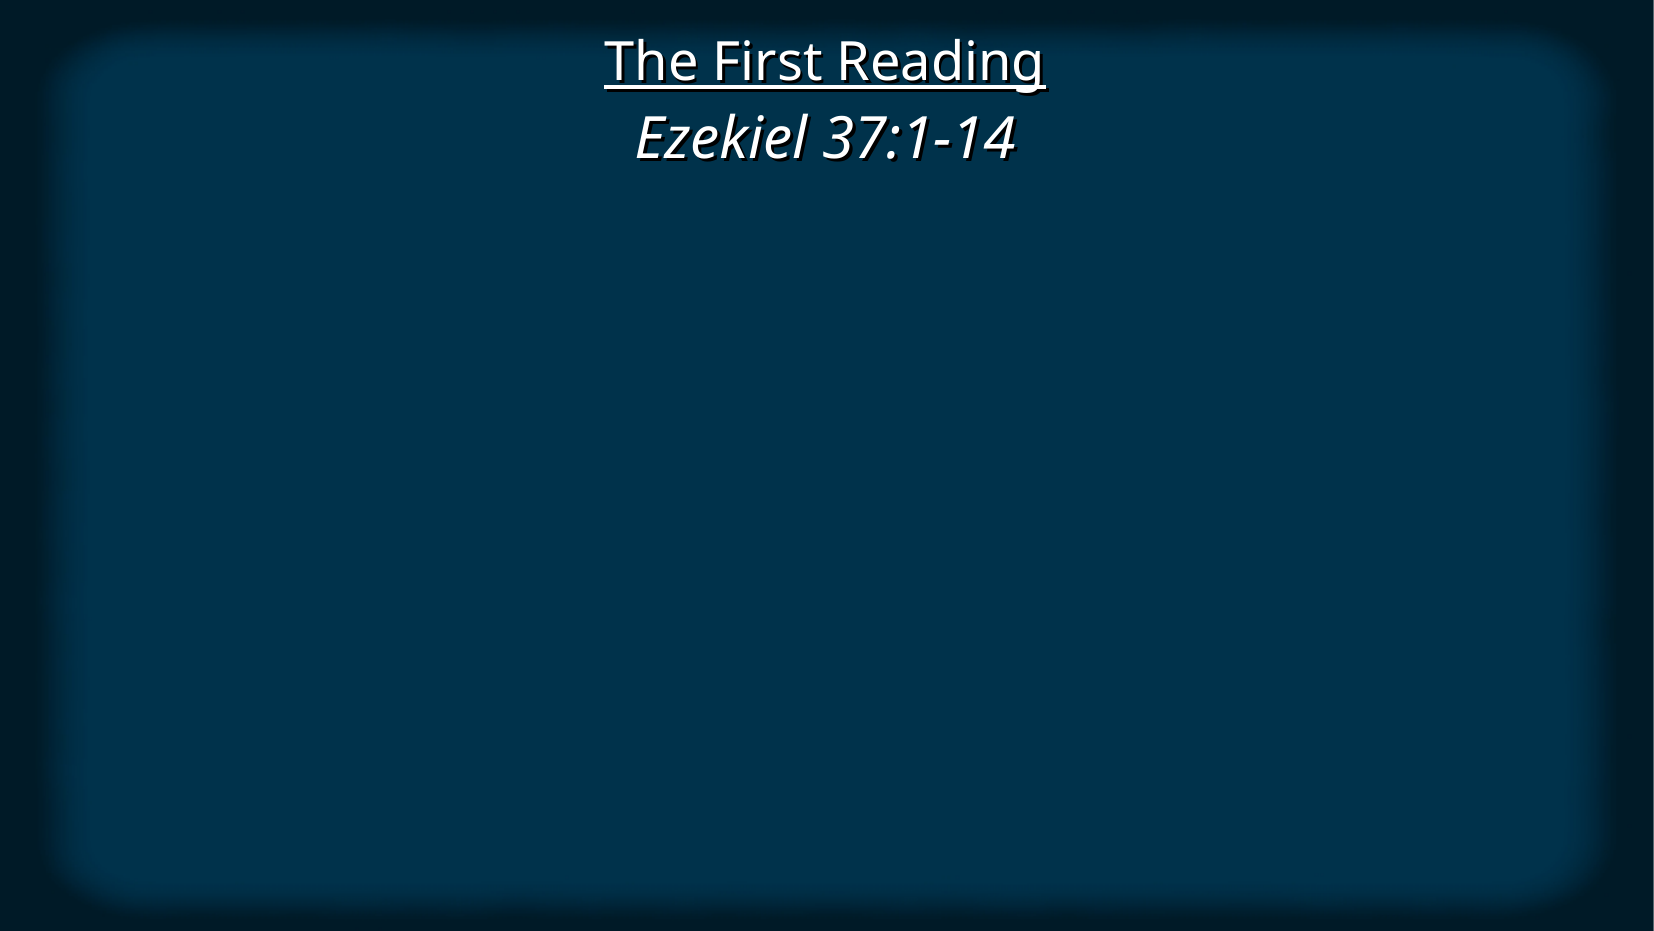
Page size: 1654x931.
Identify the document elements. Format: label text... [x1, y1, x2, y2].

picture [0, 0, 1654, 931]
text_box The First Reading Ezekiel 37:1-14 [90, 15, 1561, 179]
